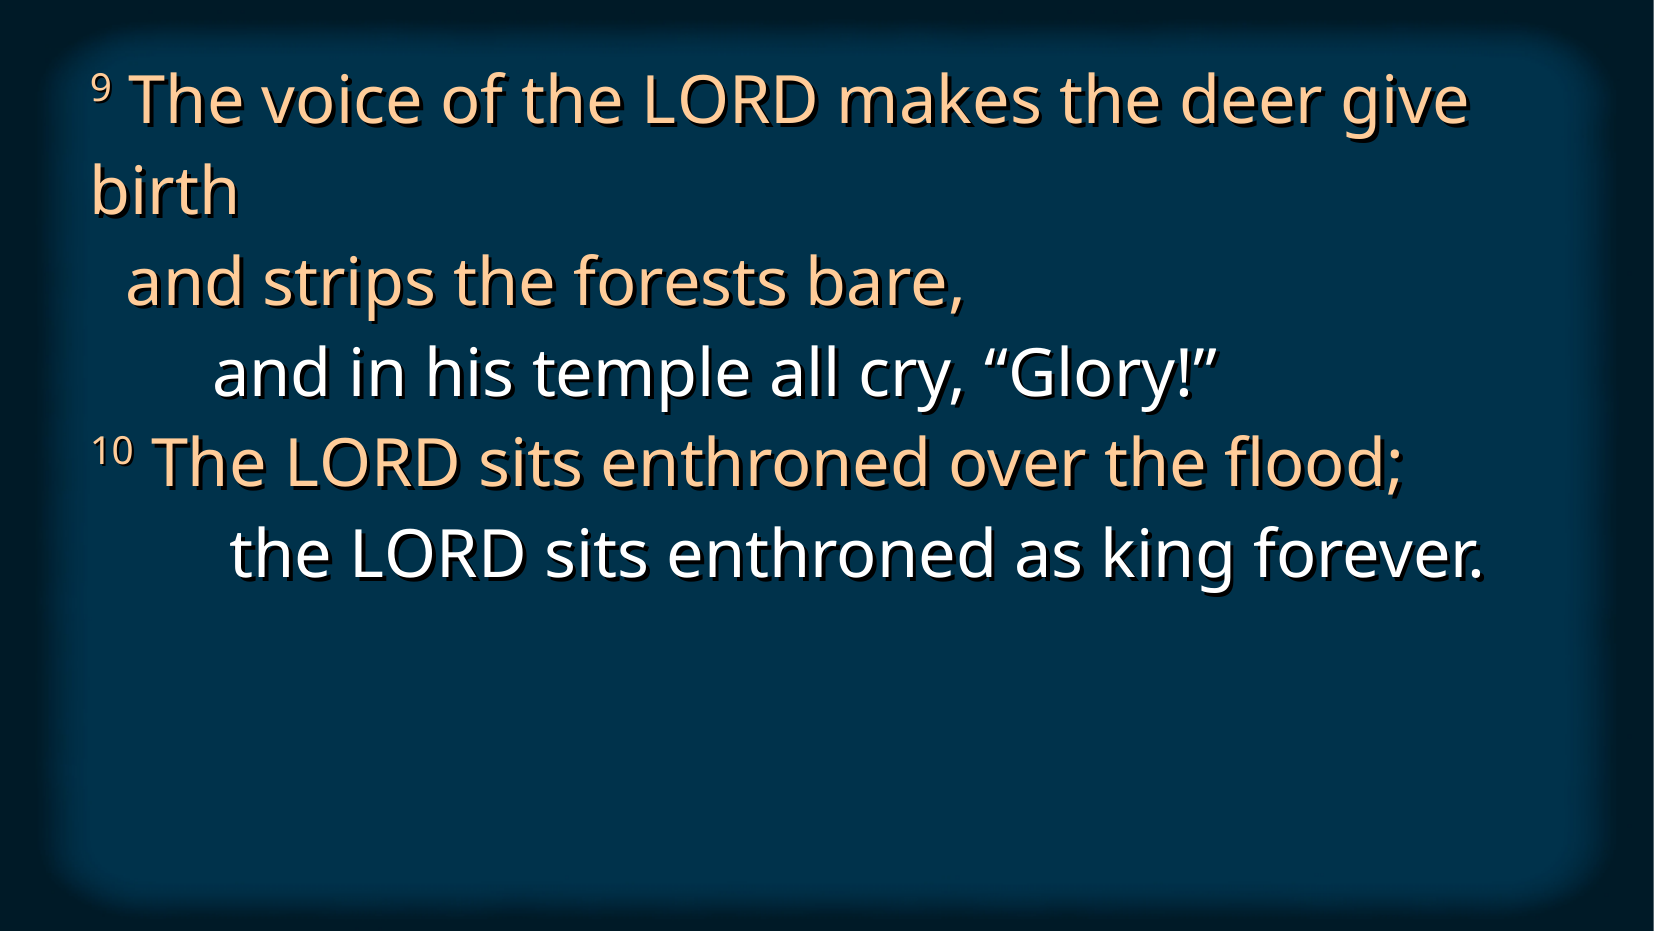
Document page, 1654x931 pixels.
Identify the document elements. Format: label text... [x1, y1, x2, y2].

picture [0, 0, 1654, 931]
text_box 9 The voice of the LORD makes the deer give birth and strips the forests bare, and in his temple all cry, “Glory!” 10 The LORD sits enthroned over the flood; the LORD sits enthroned as king forever. [75, 45, 1591, 504]
